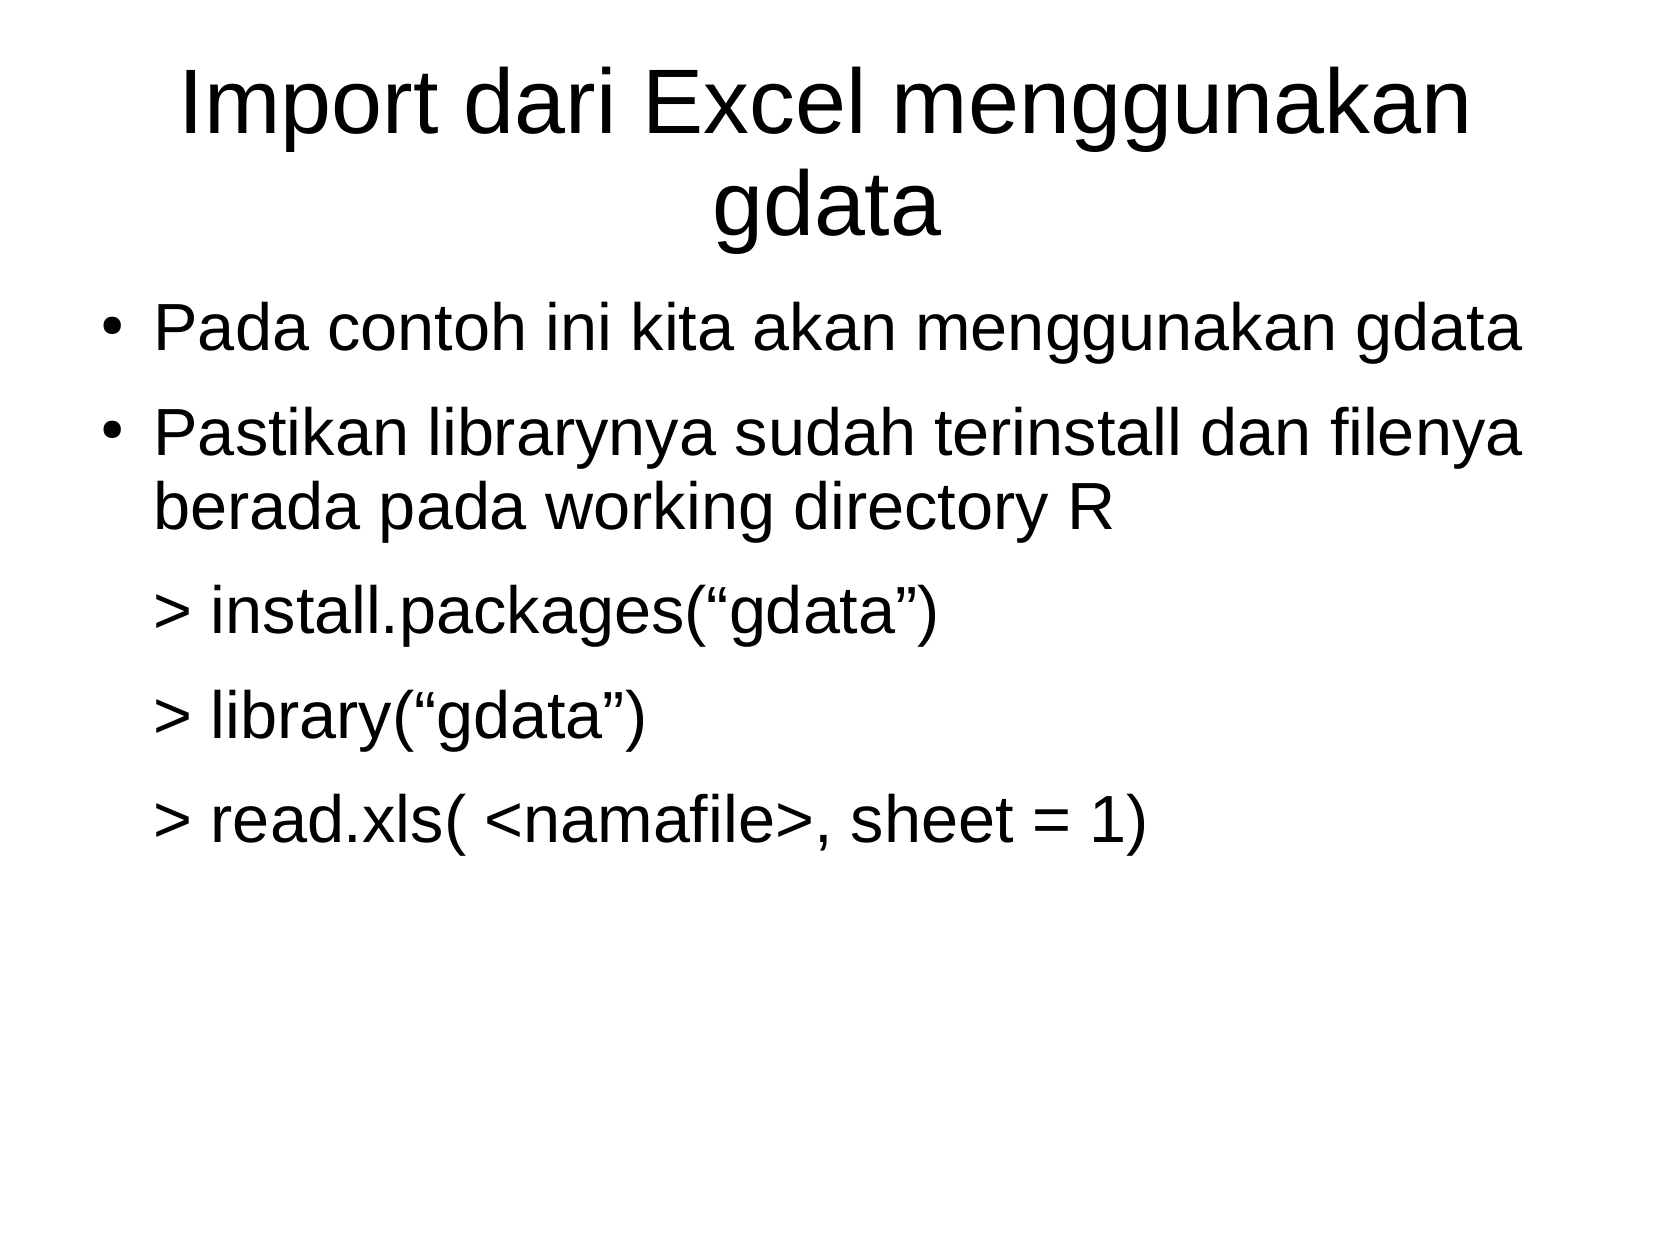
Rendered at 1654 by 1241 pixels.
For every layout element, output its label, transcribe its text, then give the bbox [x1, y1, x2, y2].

title Import dari Excel menggunakan gdata [82, 49, 1571, 257]
list Pada contoh ini kita akan menggunakan gdata Pastikan librarynya sudah terinstall dan filenya berada pada working directory R > install.packages(“gdata”) > library(“gdata”) > read.xls( <namafile>, sheet = 1) [82, 290, 1571, 1010]
